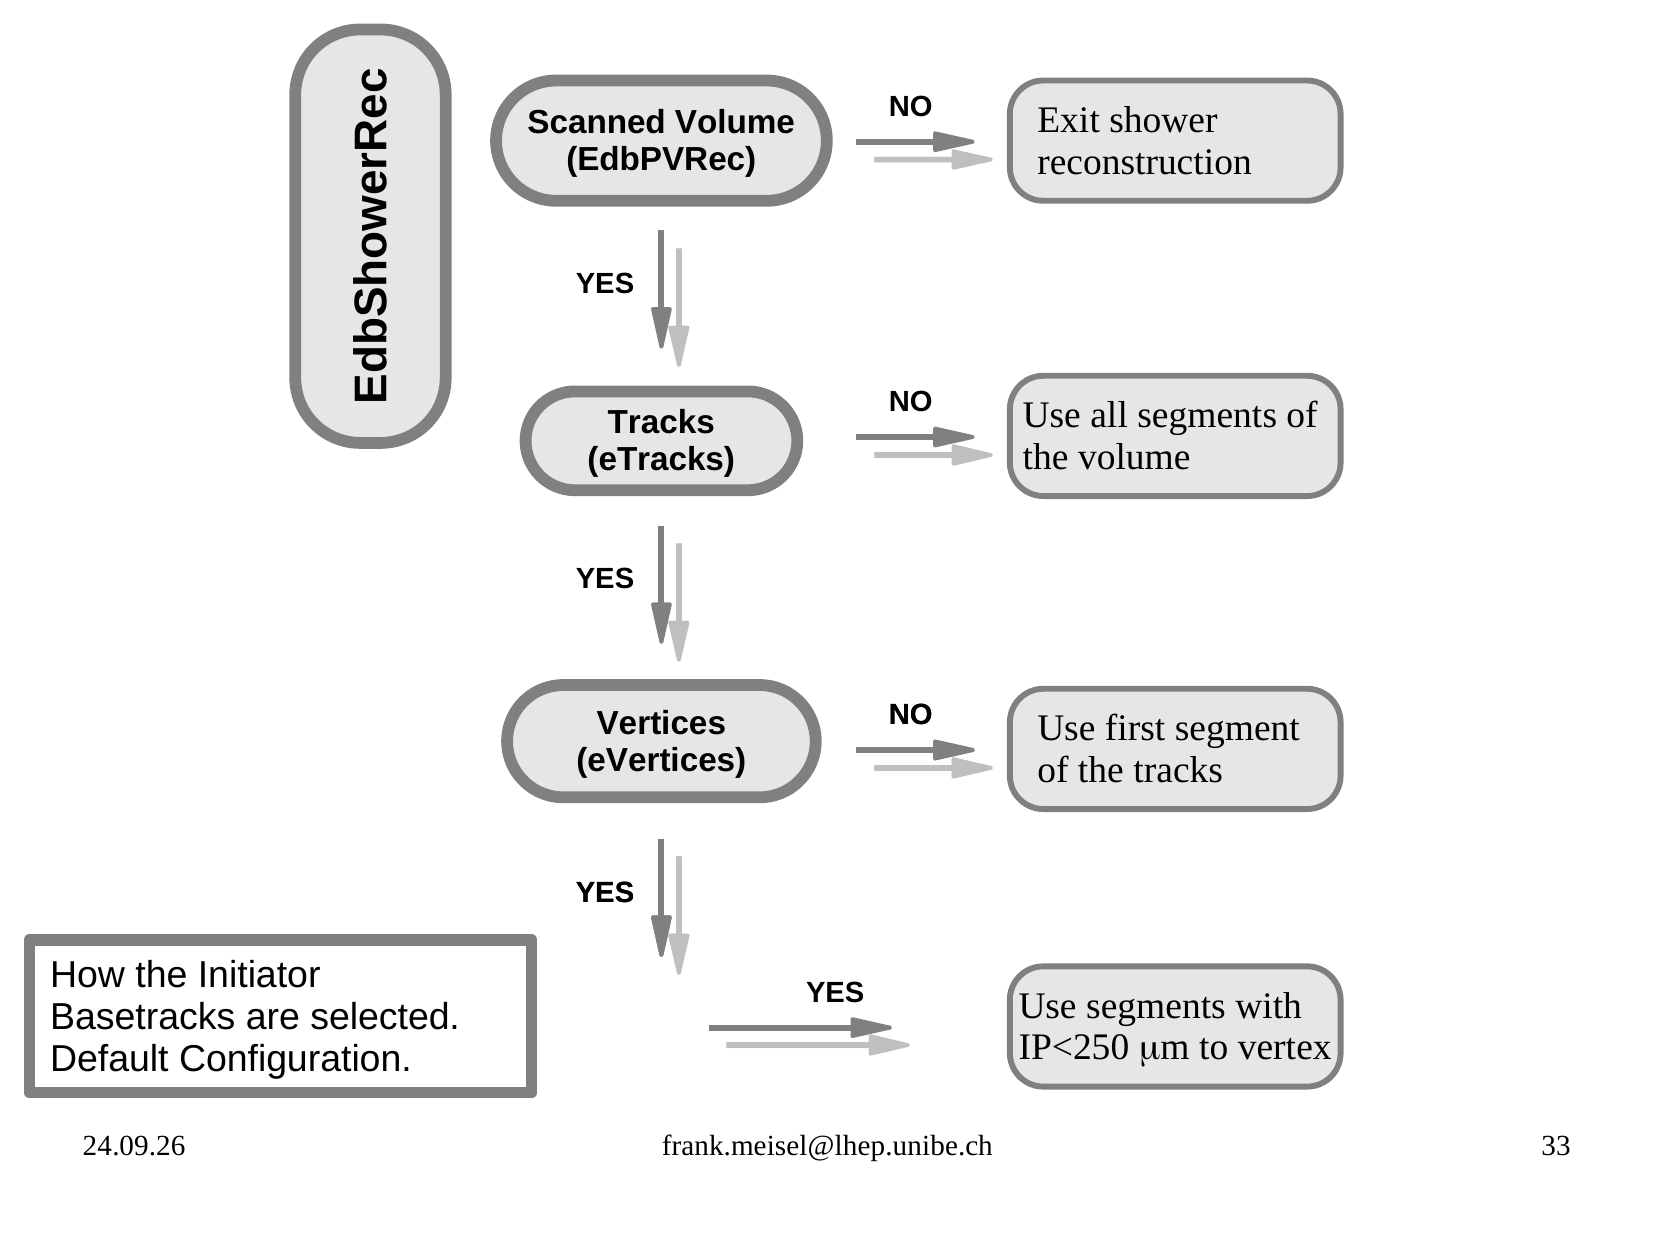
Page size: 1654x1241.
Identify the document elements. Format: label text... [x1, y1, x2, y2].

text_box Vertices (eVertices) [507, 685, 816, 798]
text_box NO [874, 82, 1022, 140]
text_box NO [874, 690, 1022, 748]
text_box EdbShowerRec [295, 29, 446, 443]
text_box Use all segments of the volume [1009, 375, 1341, 497]
text_box YES [561, 259, 703, 317]
text_box Scanned Volume (EdbPVRec) [496, 80, 827, 201]
text_box How the Initiator Basetracks are selected. Default Configuration. [29, 939, 532, 1093]
text_box Use first segment of the tracks [1009, 688, 1341, 810]
text_box YES [791, 968, 939, 1026]
text_box Use segments with IP<250 mm to vertex [1009, 966, 1341, 1087]
text_box YES [561, 555, 703, 612]
text_box YES [561, 868, 703, 925]
text_box NO [874, 377, 1022, 435]
text_box Exit shower reconstruction [1009, 80, 1341, 201]
text_box Tracks (eTracks) [525, 391, 798, 491]
